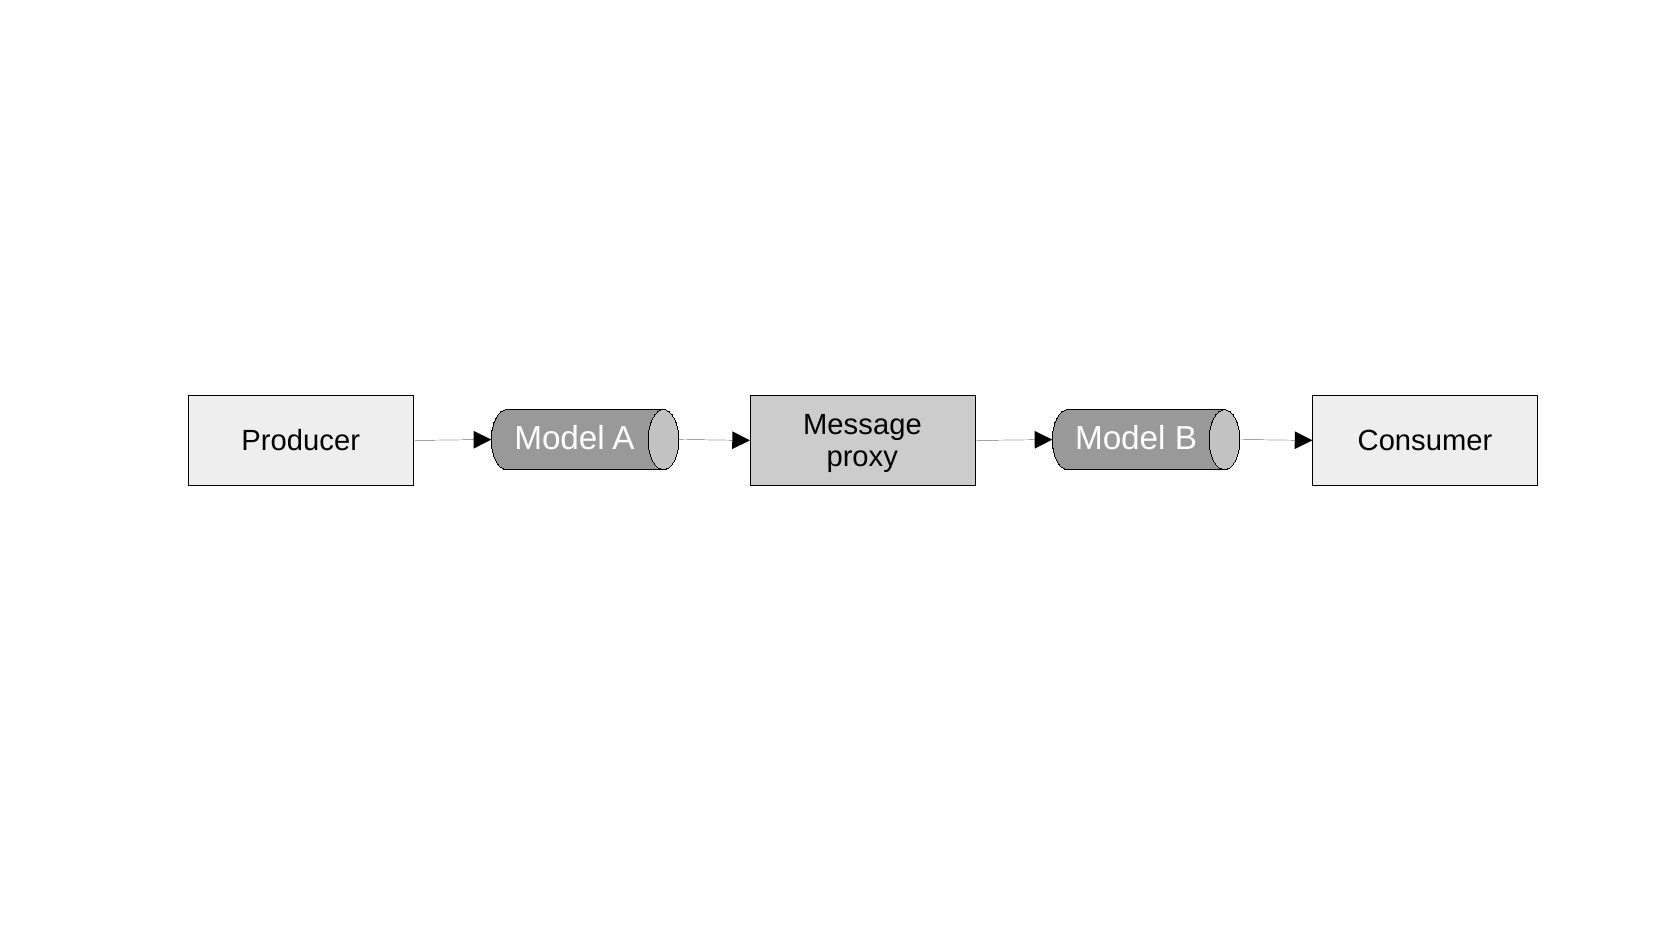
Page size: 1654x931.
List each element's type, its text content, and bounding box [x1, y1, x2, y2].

text_box Payment processor [650, 409, 679, 470]
text_box Producer [188, 395, 414, 486]
text_box Message proxy [750, 395, 976, 486]
text_box Model B [1060, 412, 1212, 465]
text_box Consumer [1312, 395, 1538, 486]
text_box Model A [499, 412, 650, 465]
text_box Payment processor [1212, 409, 1240, 470]
text_box [150, 366, 1576, 517]
